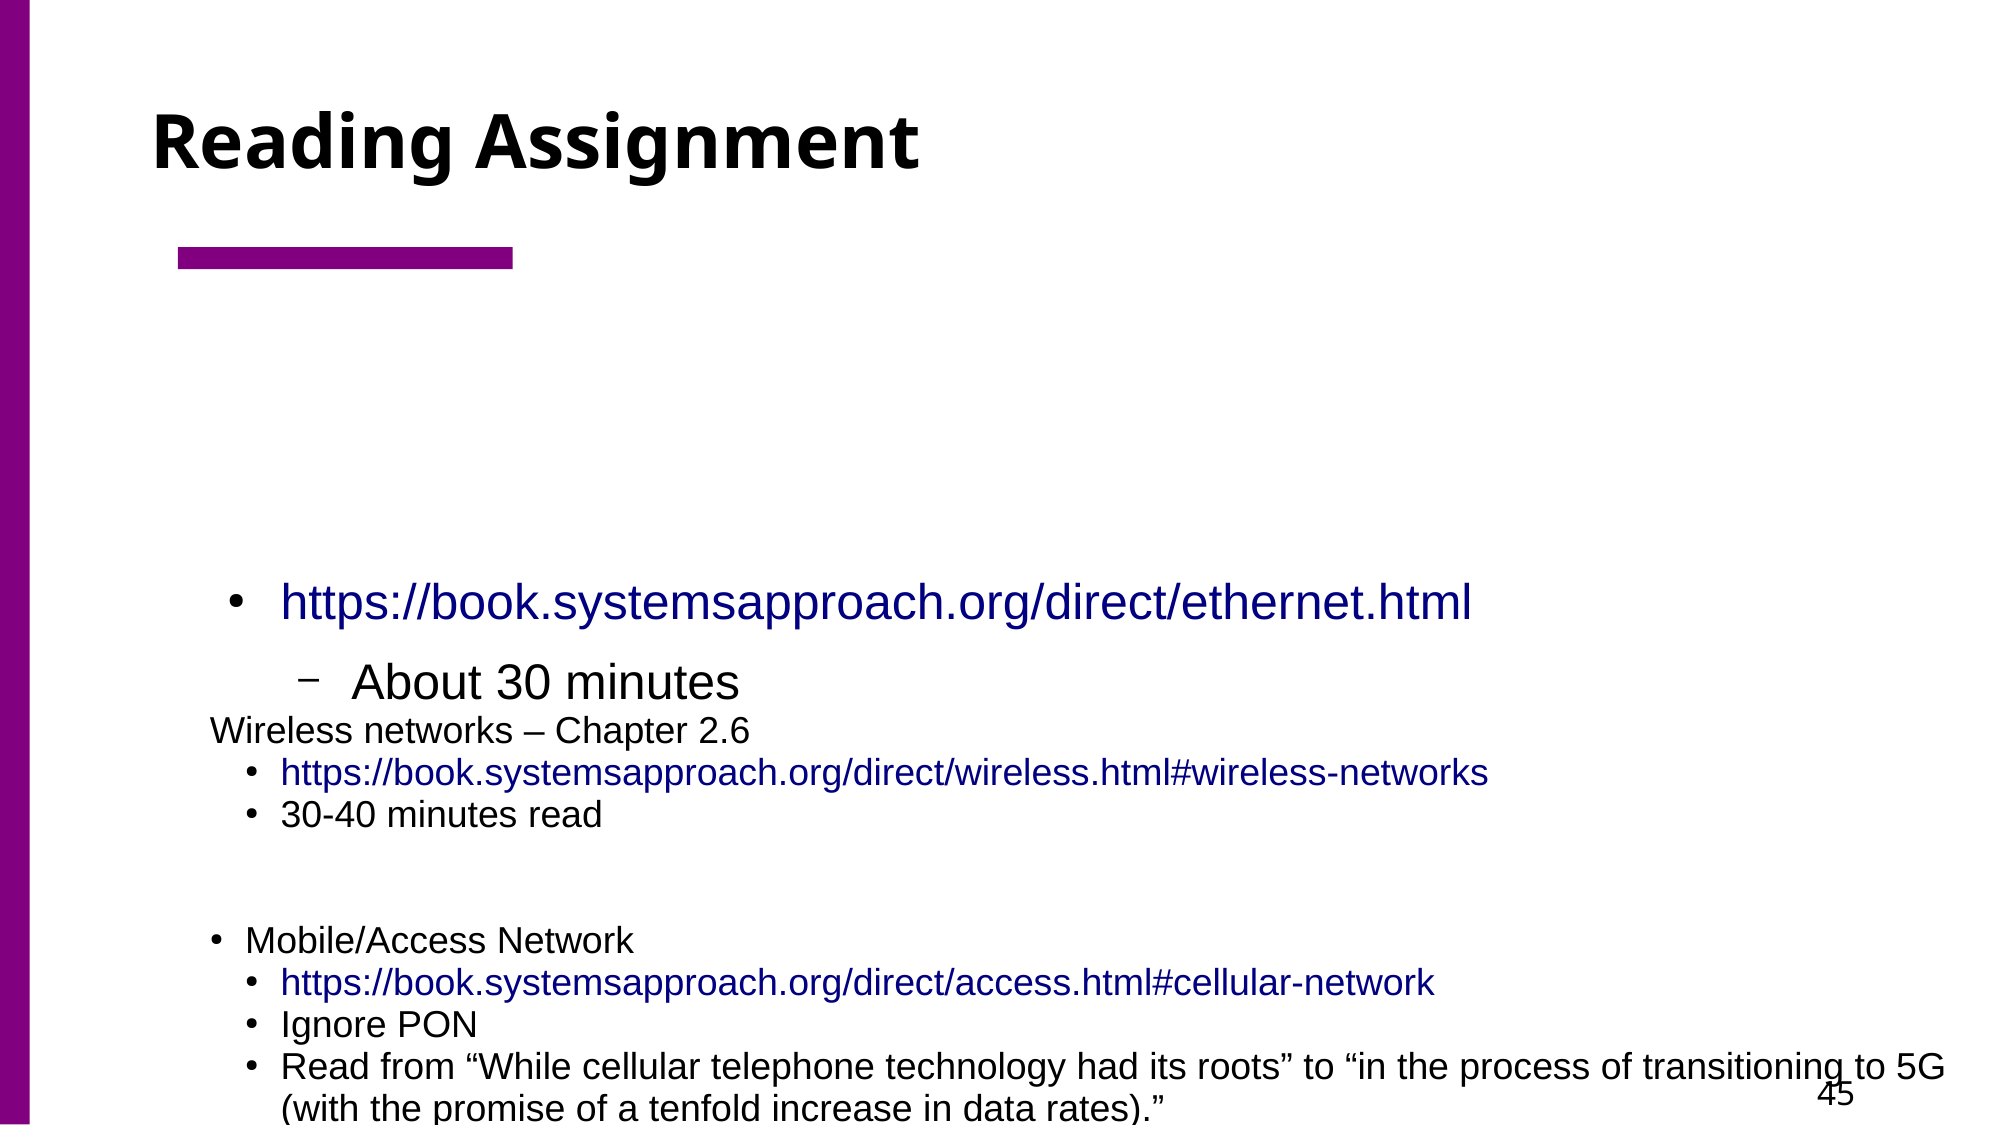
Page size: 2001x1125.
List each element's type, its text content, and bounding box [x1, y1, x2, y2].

text_box https://book.systemsapproach.org/direct/ethernet.html About 30 minutes Wireless networks – Chapter 2.6 https://book.systemsapproach.org/direct/wireless.html#wireless-networks 30-40 minutes read Mobile/Access Network https://book.systemsapproach.org/direct/access.html#cellular-network Ignore PON Read from “While cellular telephone technology had its roots” to “in the process of transitioning to 5G (with the promise of a tenfold increase in data rates).” [195, 375, 1973, 1125]
title Reading Assignment [99, 44, 1900, 233]
